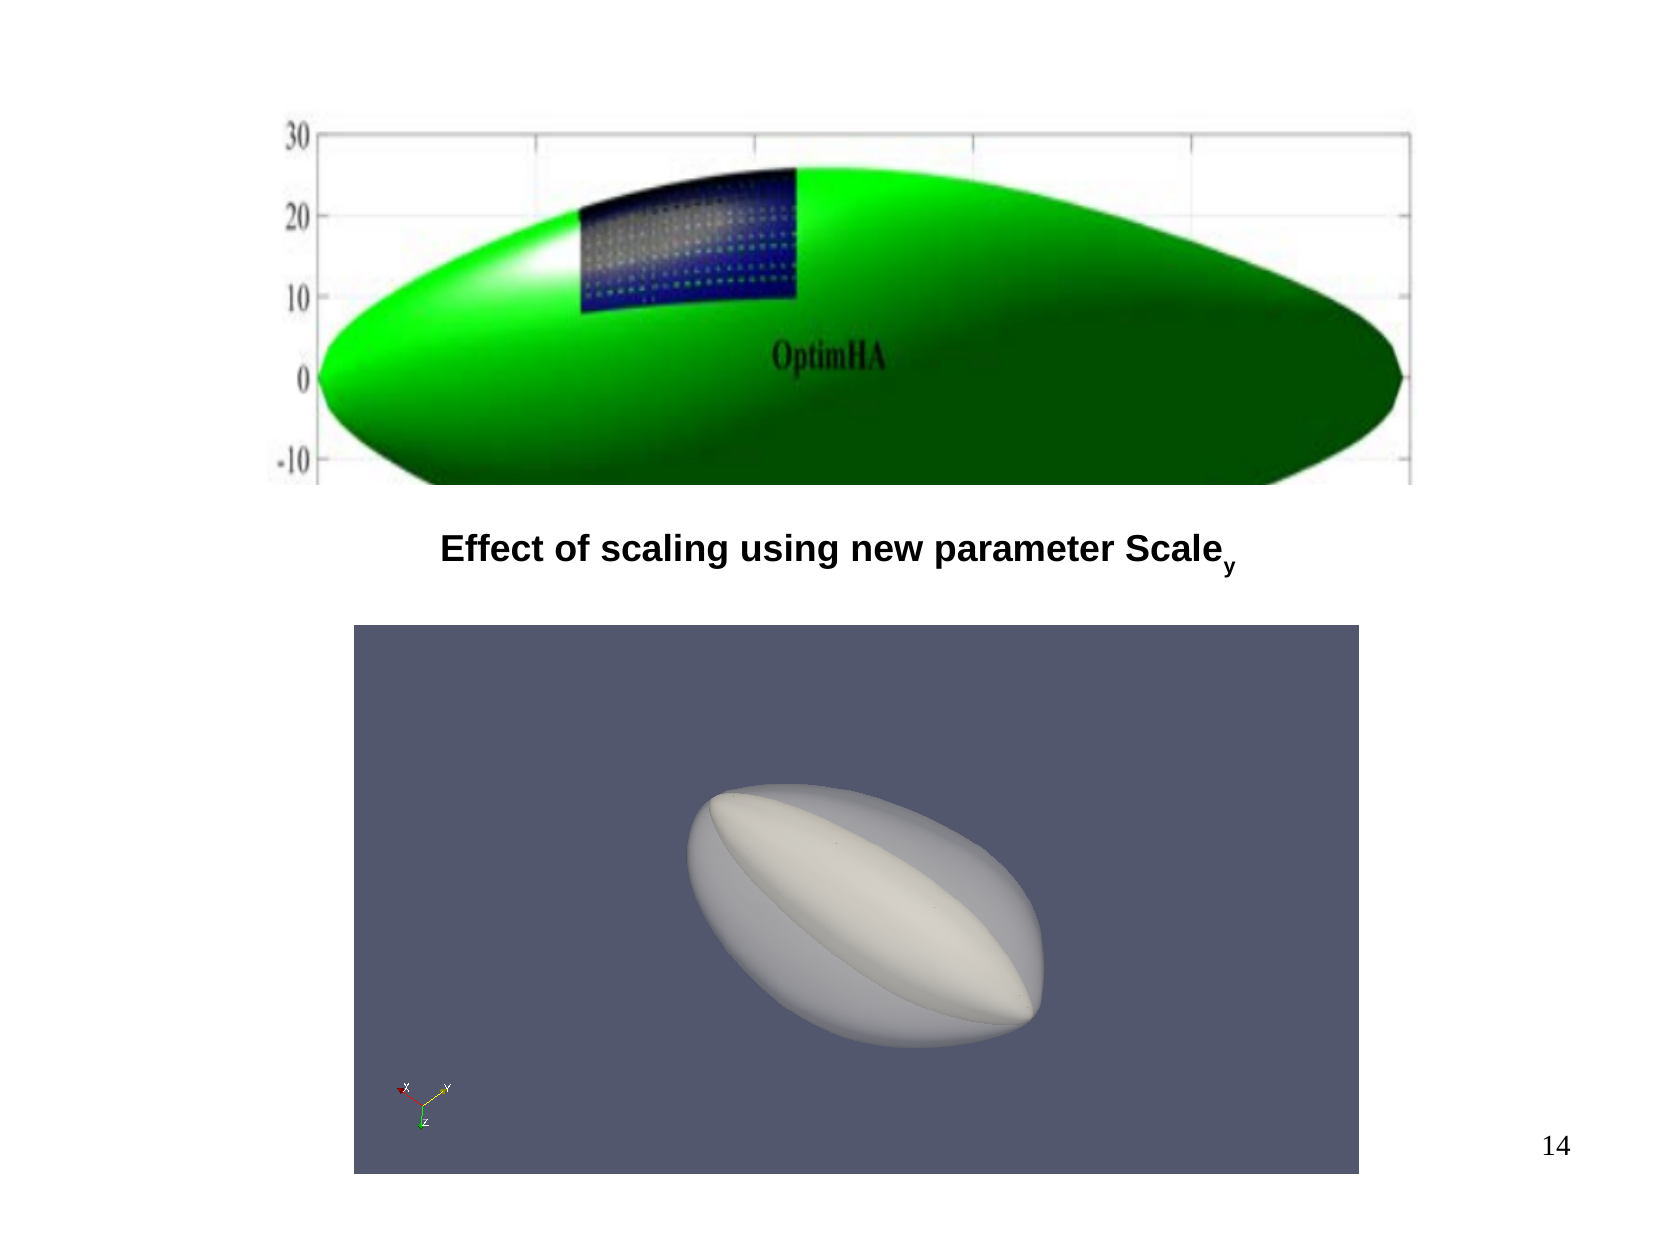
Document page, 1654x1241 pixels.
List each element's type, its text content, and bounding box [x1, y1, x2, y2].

text_box Effect of scaling using new parameter Scaley [425, 519, 1347, 586]
picture [236, 84, 1453, 485]
picture [354, 625, 1359, 1175]
